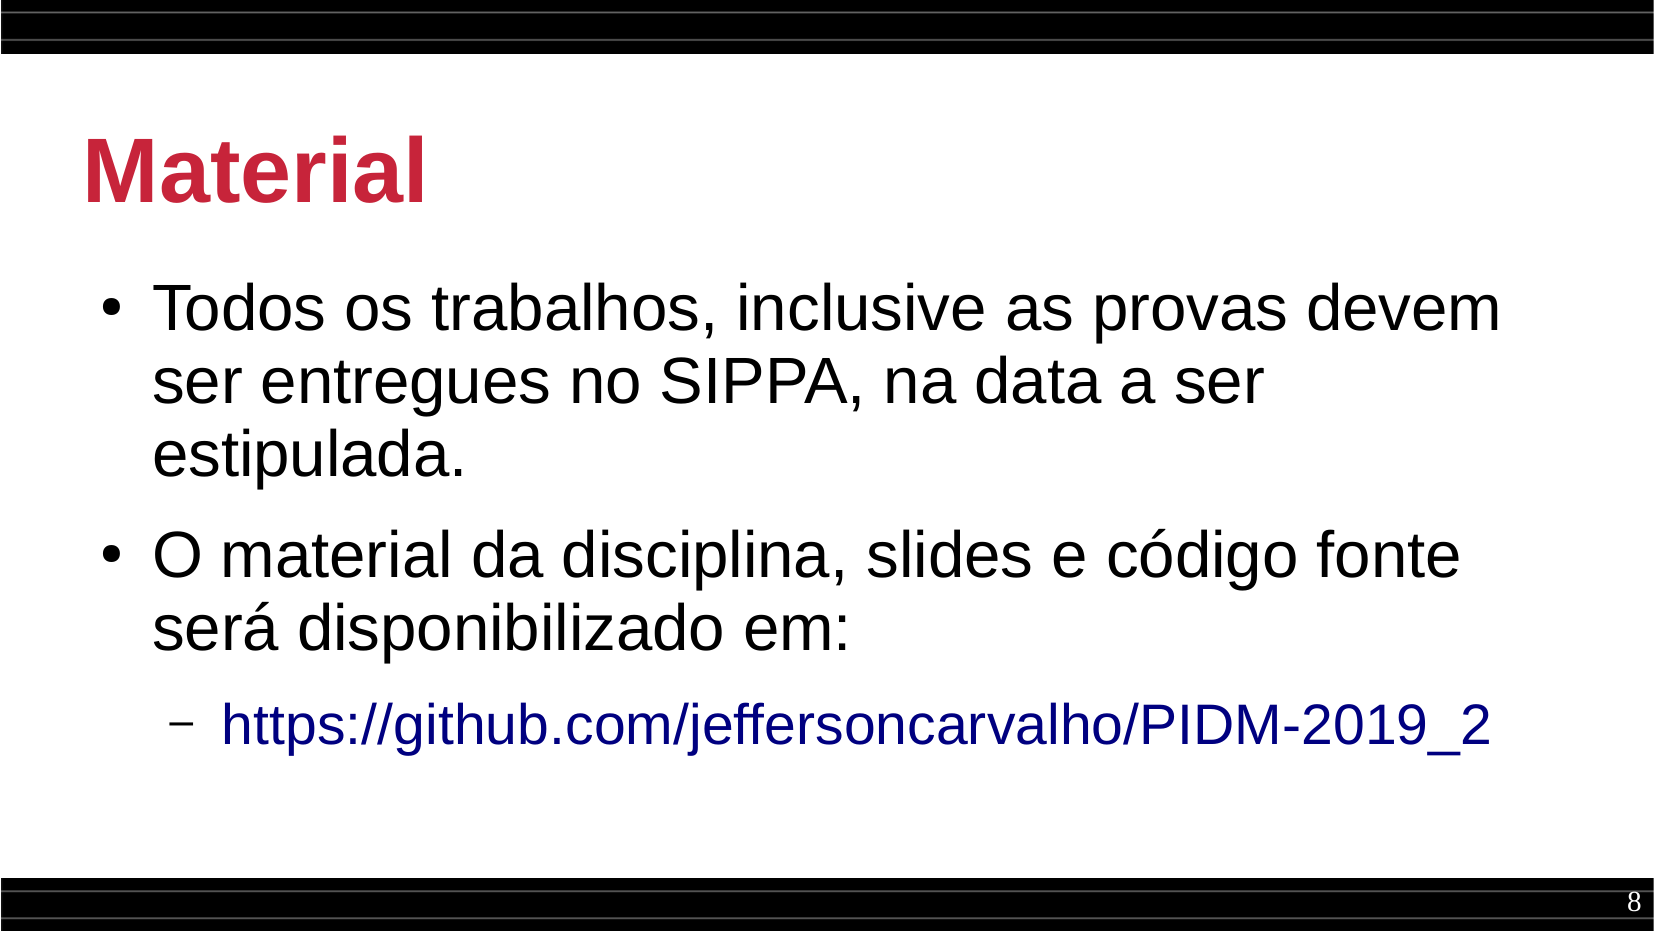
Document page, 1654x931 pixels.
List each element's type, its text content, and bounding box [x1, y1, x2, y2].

list Todos os trabalhos, inclusive as provas devem ser entregues no SIPPA, na data a ser estipulada. O material da disciplina, slides e código fonte será disponibilizado em: https://github.com/jeffersoncarvalho/PIDM-2019_2 [82, 271, 1571, 758]
picture [1, 878, 1654, 931]
title Material [82, 92, 1571, 249]
picture [1, 0, 1654, 54]
